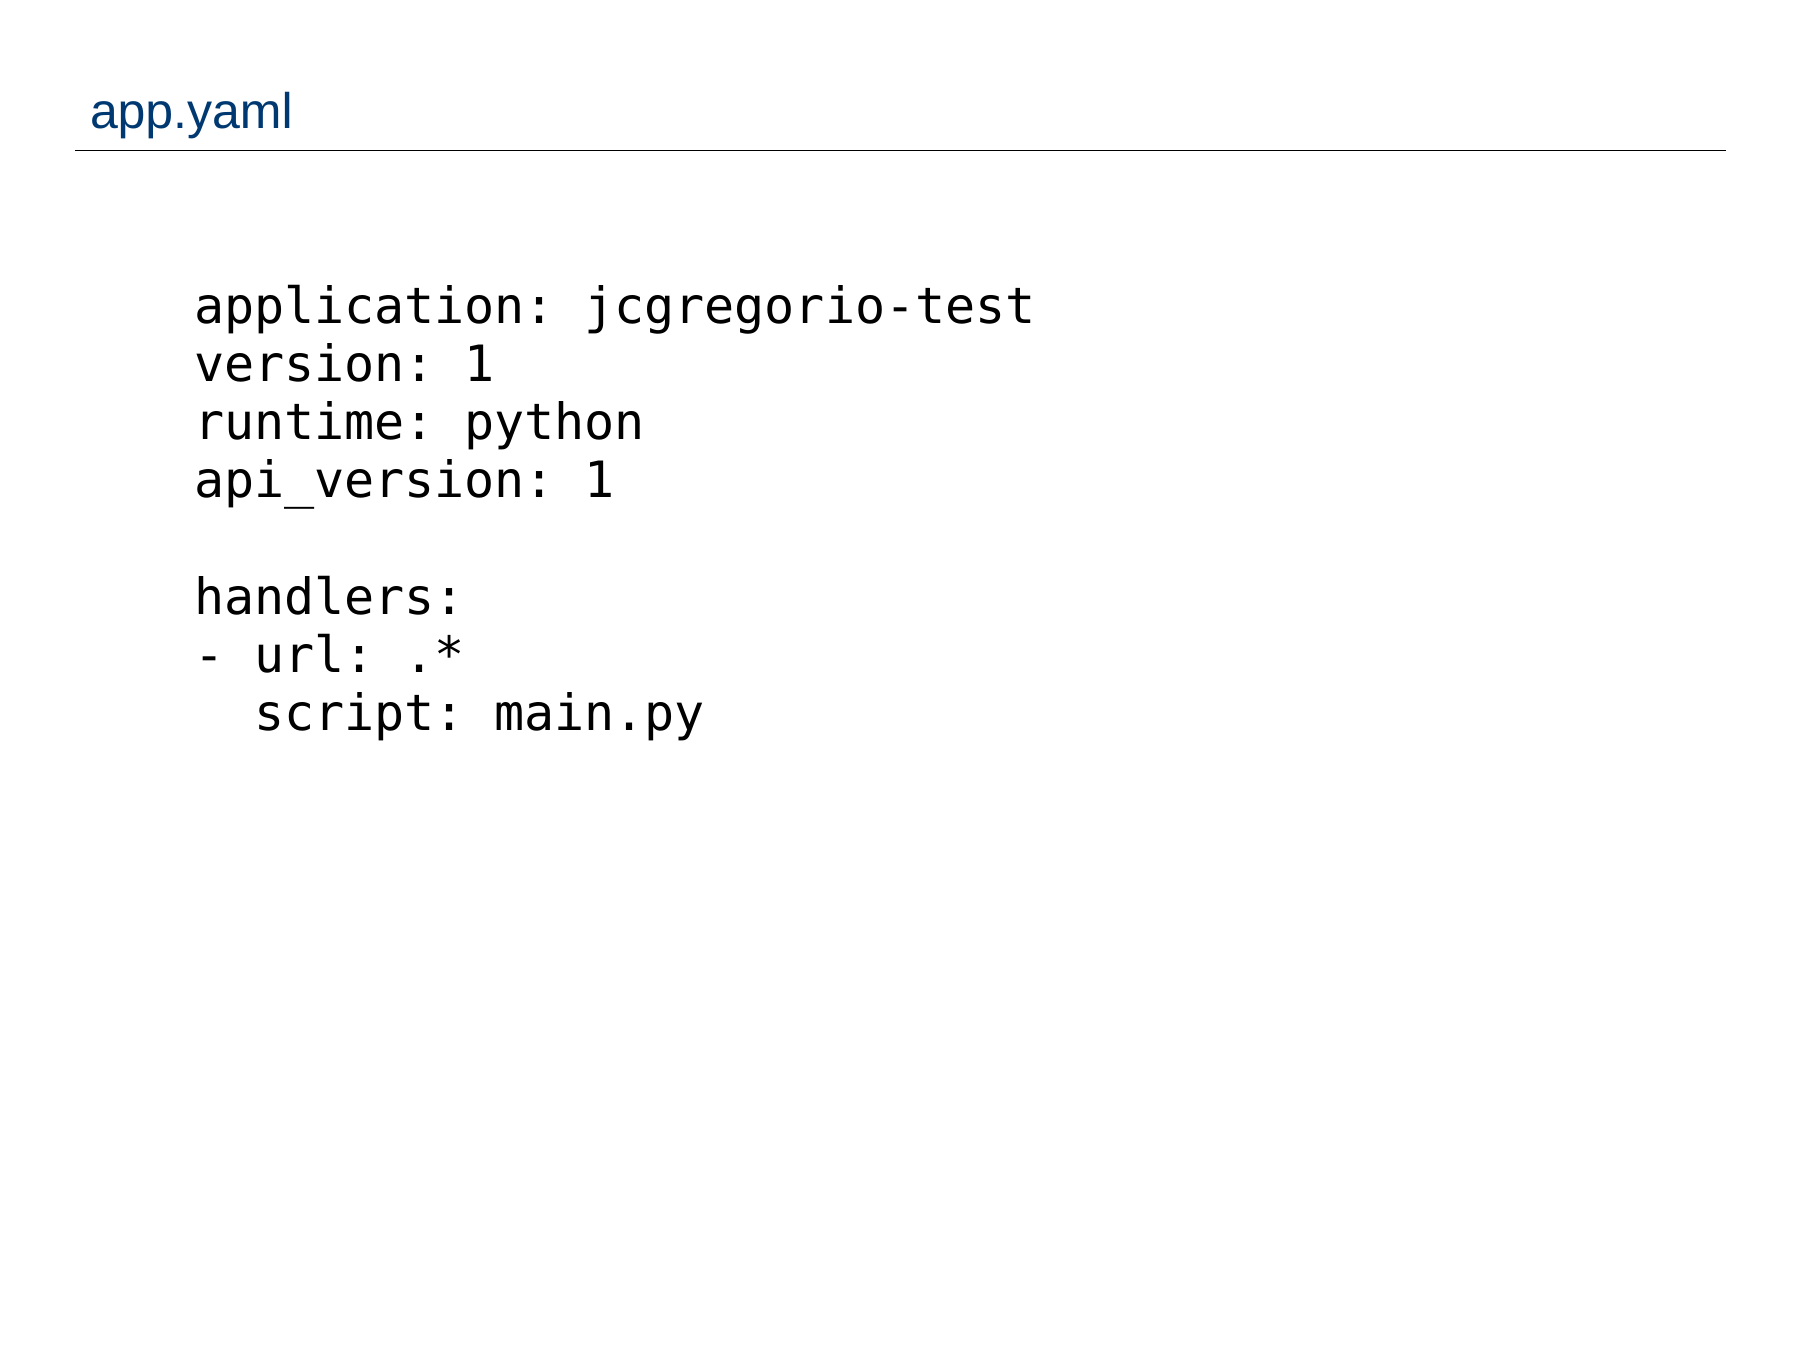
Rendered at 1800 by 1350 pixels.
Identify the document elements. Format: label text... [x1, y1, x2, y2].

title app.yaml [90, 38, 1710, 147]
text_box [259, 286, 289, 357]
text_box application: jcgregorio-test version: 1 runtime: python api_version: 1 handlers: - url: .* script: main.py [180, 269, 1800, 1081]
